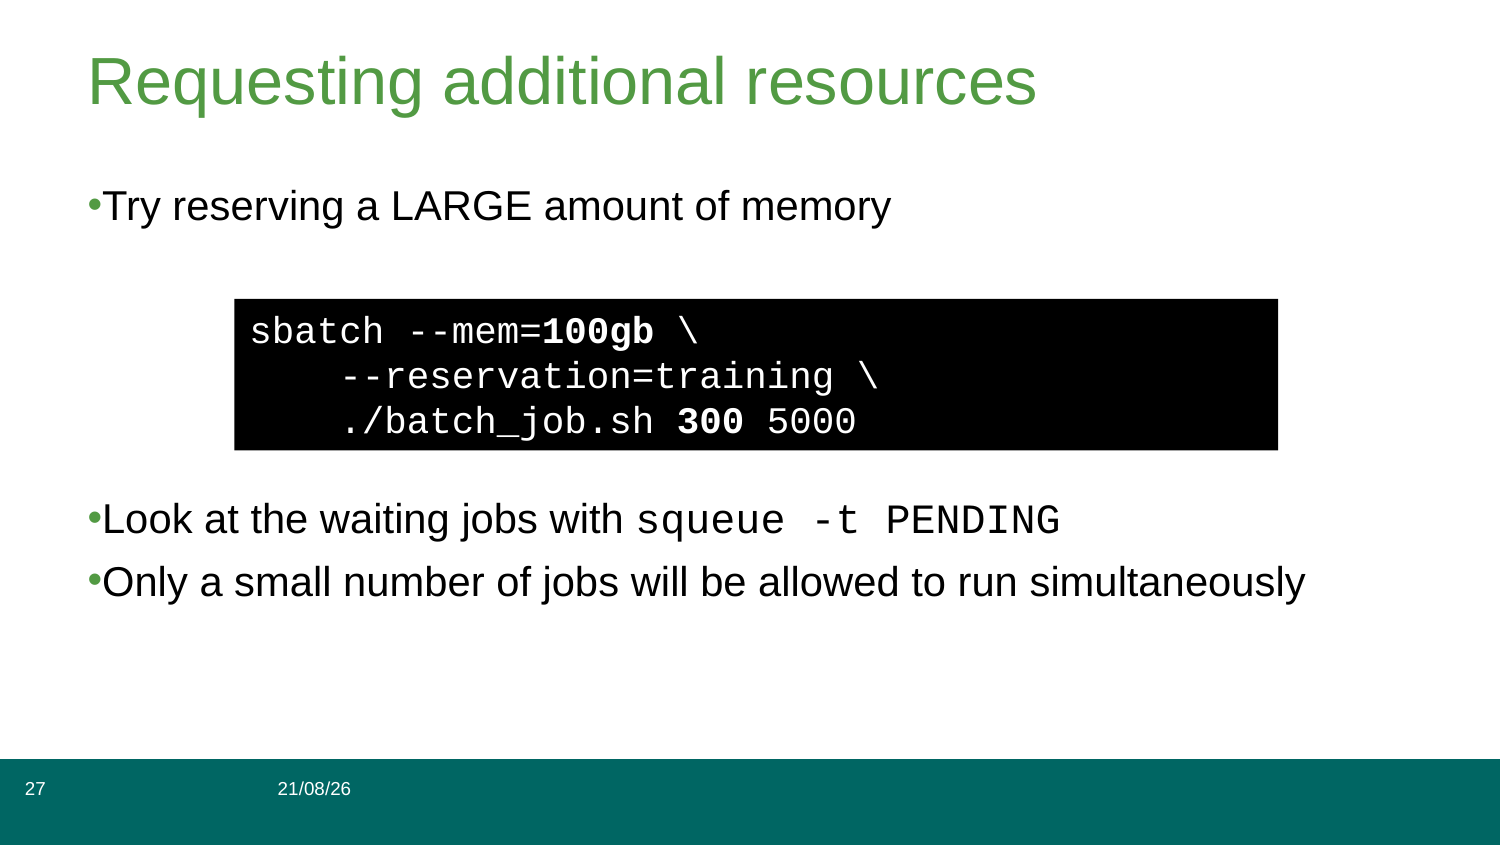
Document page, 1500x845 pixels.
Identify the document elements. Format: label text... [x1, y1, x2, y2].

list Try reserving a LARGE amount of memory Look at the waiting jobs with squeue -t PENDING Only a small number of jobs will be allowed to run simultaneously [87, 178, 1461, 609]
title Requesting additional resources [87, 37, 1426, 132]
text_box sbatch --mem=100gb \ --reservation=training \ ./batch_job.sh 300 5000 [234, 298, 1279, 451]
text_box 05/05/18 [277, 776, 553, 799]
text_box <number> [24, 776, 76, 799]
